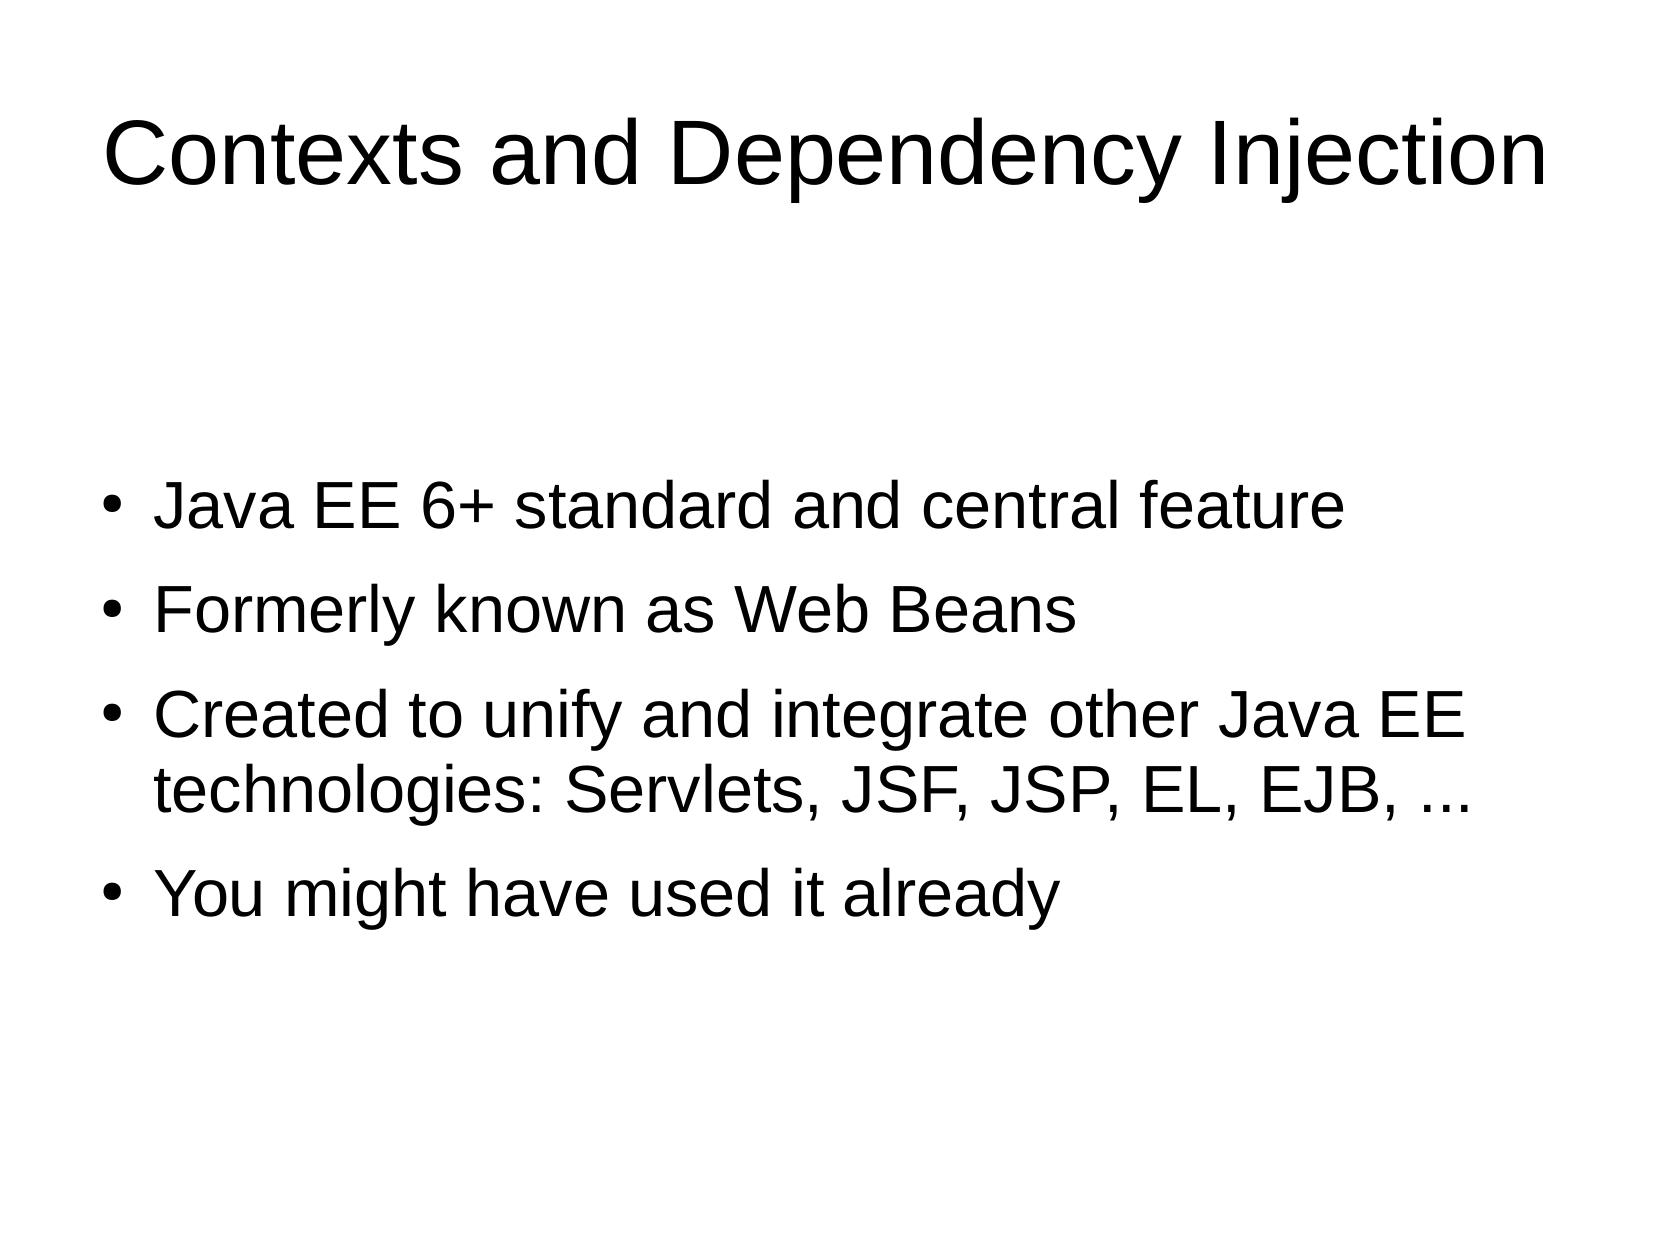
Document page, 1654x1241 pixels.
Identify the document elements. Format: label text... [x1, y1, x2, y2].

title Contexts and Dependency Injection [82, 49, 1571, 257]
list Java EE 6+ standard and central feature Formerly known as Web Beans Created to unify and integrate other Java EE technologies: Servlets, JSF, JSP, EL, EJB, ... You might have used it already [82, 290, 1571, 1109]
